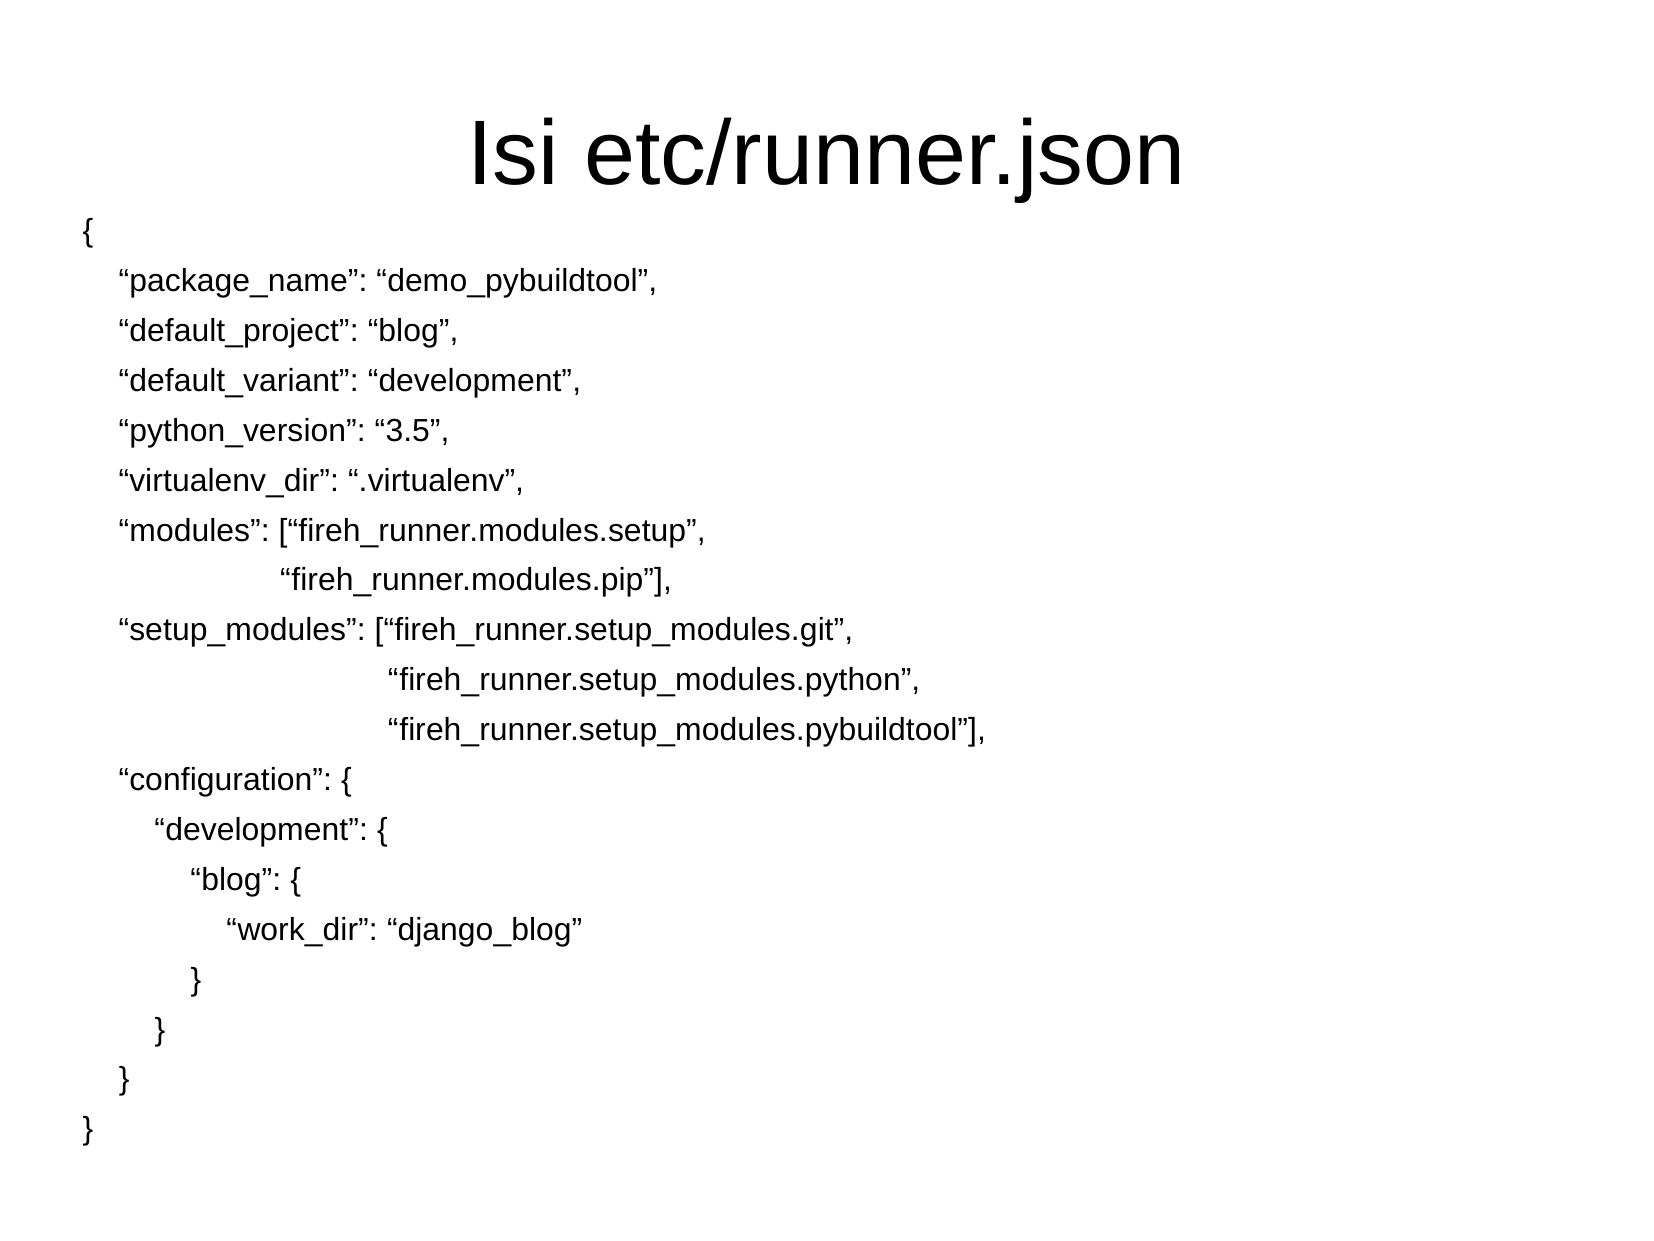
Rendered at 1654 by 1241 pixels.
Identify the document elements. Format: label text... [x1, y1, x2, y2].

title Isi etc/runner.json [82, 49, 1571, 212]
list { “package_name”: “demo_pybuildtool”, “default_project”: “blog”, “default_variant”: “development”, “python_version”: “3.5”, “virtualenv_dir”: “.virtualenv”, “modules”: [“fireh_runner.modules.setup”, “fireh_runner.modules.pip”], “setup_modules”: [“fireh_runner.setup_modules.git”, “fireh_runner.setup_modules.python”, “fireh_runner.setup_modules.pybuildtool”], “configuration”: { “development”: { “blog”: { “work_dir”: “django_blog” } } } } [82, 212, 1571, 1158]
